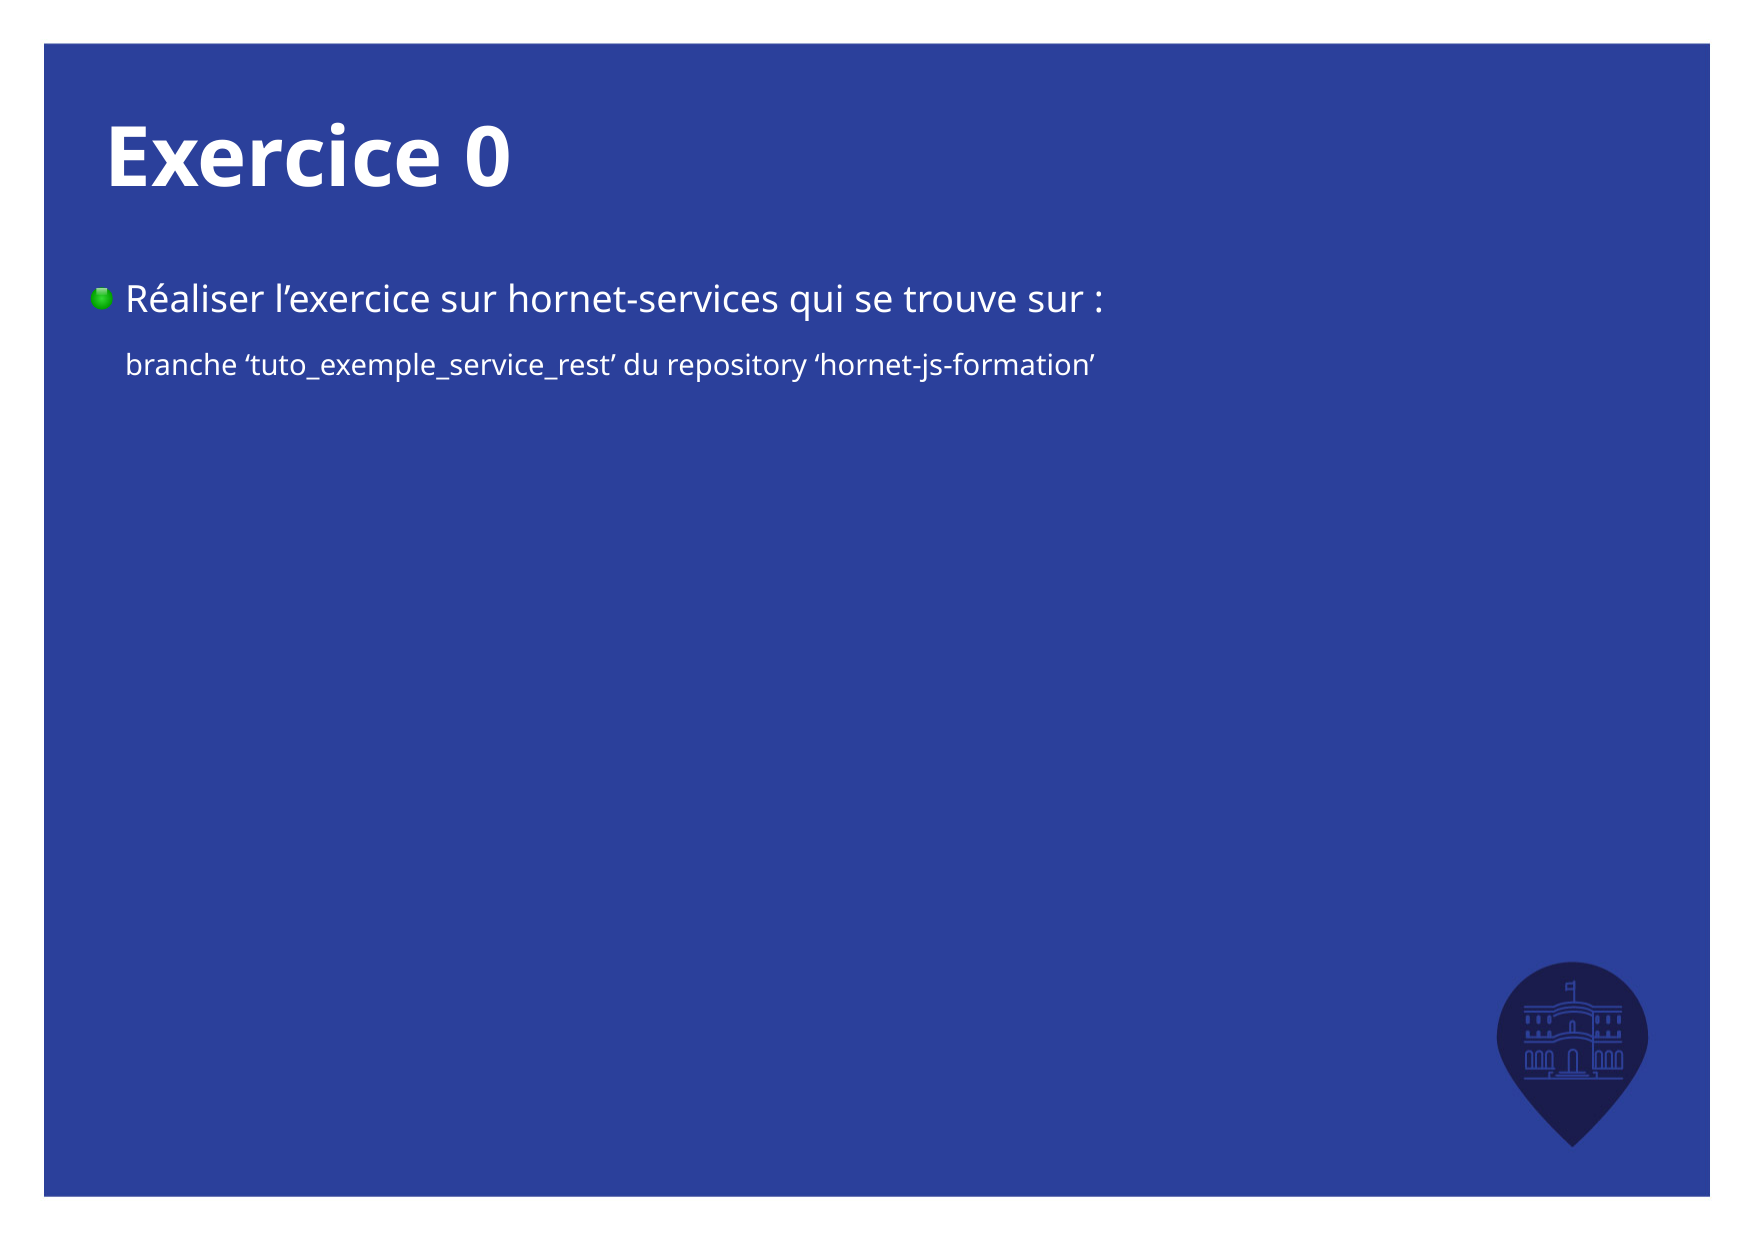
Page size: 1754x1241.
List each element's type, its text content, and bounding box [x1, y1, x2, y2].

text_box Réaliser l’exercice sur hornet-services qui se trouve sur : branche ‘tuto_exemple_service_rest’ du repository ‘hornet-js-formation’ [75, 240, 1688, 1231]
title Exercice 0 [87, 49, 1666, 240]
picture [0, 0, 1754, 1241]
